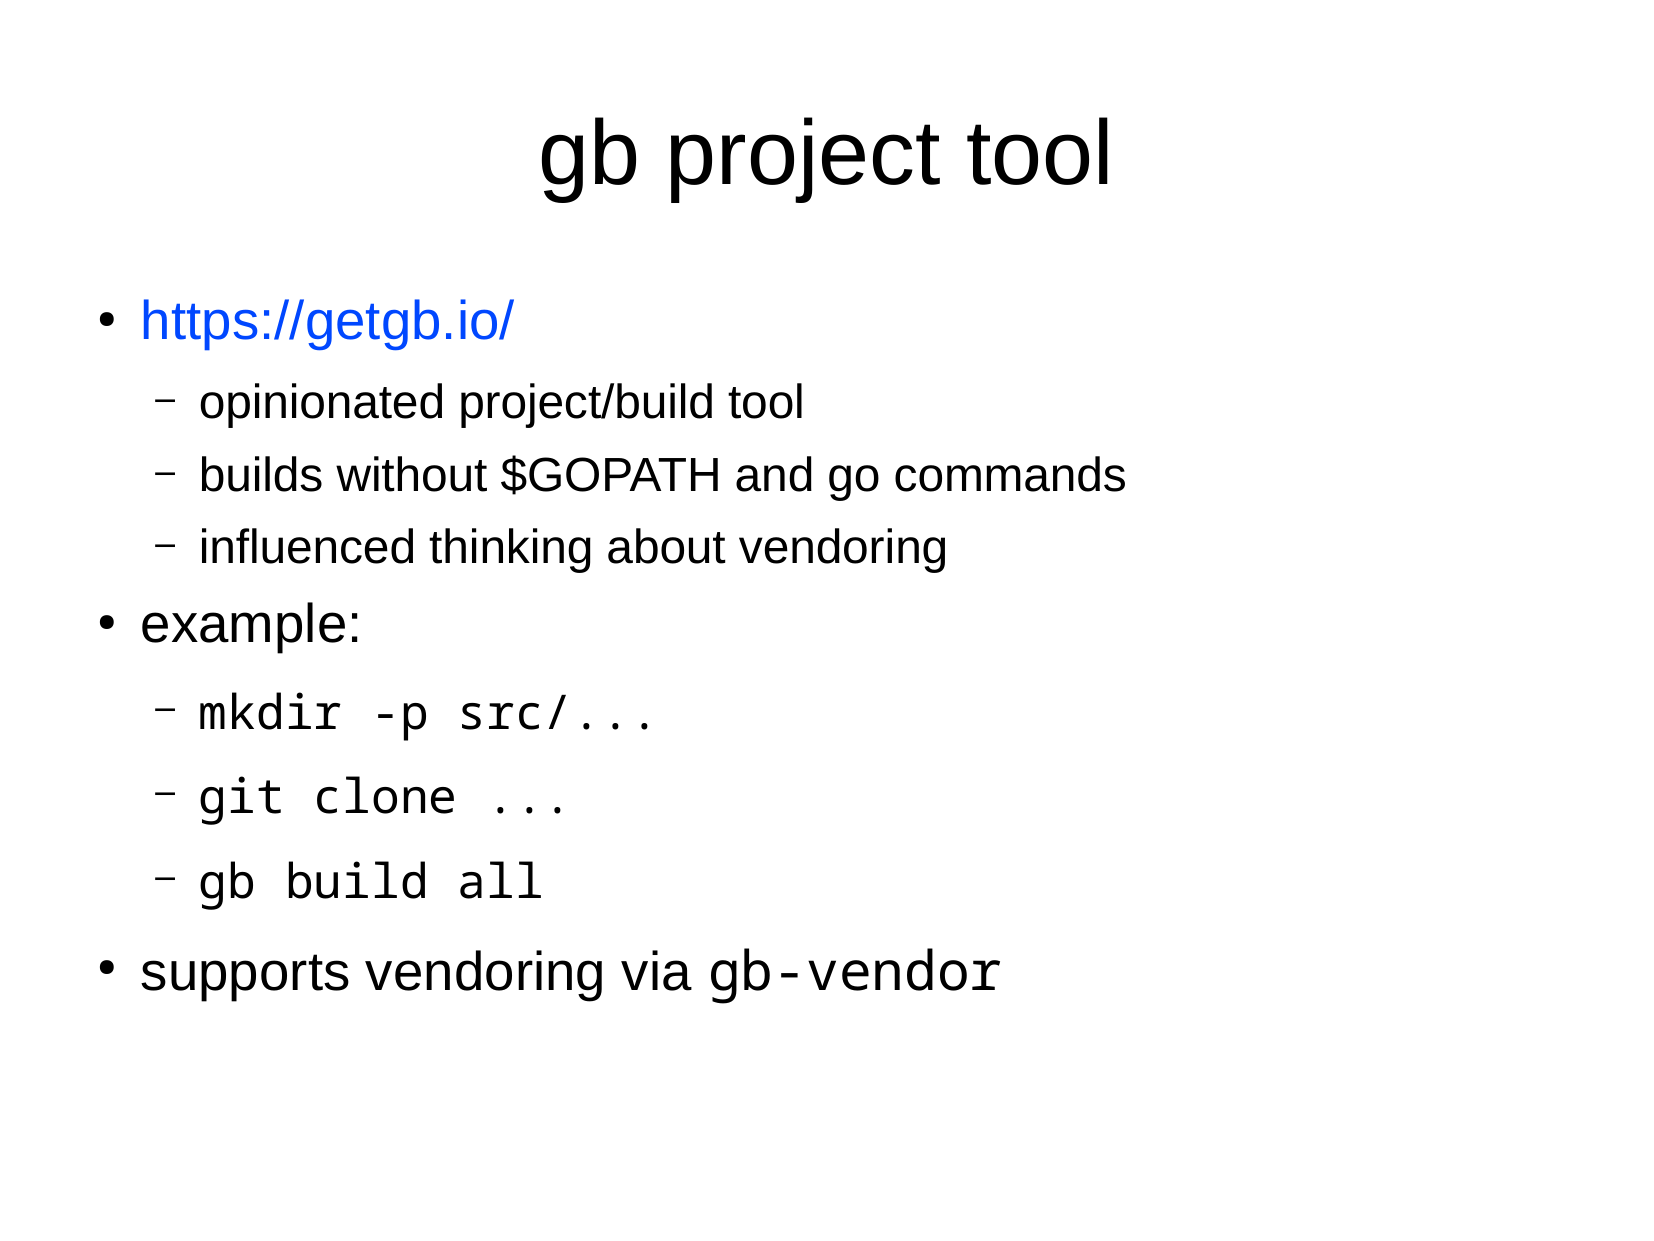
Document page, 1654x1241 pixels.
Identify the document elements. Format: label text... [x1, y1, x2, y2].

title gb project tool [82, 49, 1571, 257]
list https://getgb.io/ opinionated project/build tool builds without $GOPATH and go commands influenced thinking about vendoring example: mkdir -p src/... git clone ... gb build all supports vendoring via gb-vendor [82, 290, 1538, 1010]
